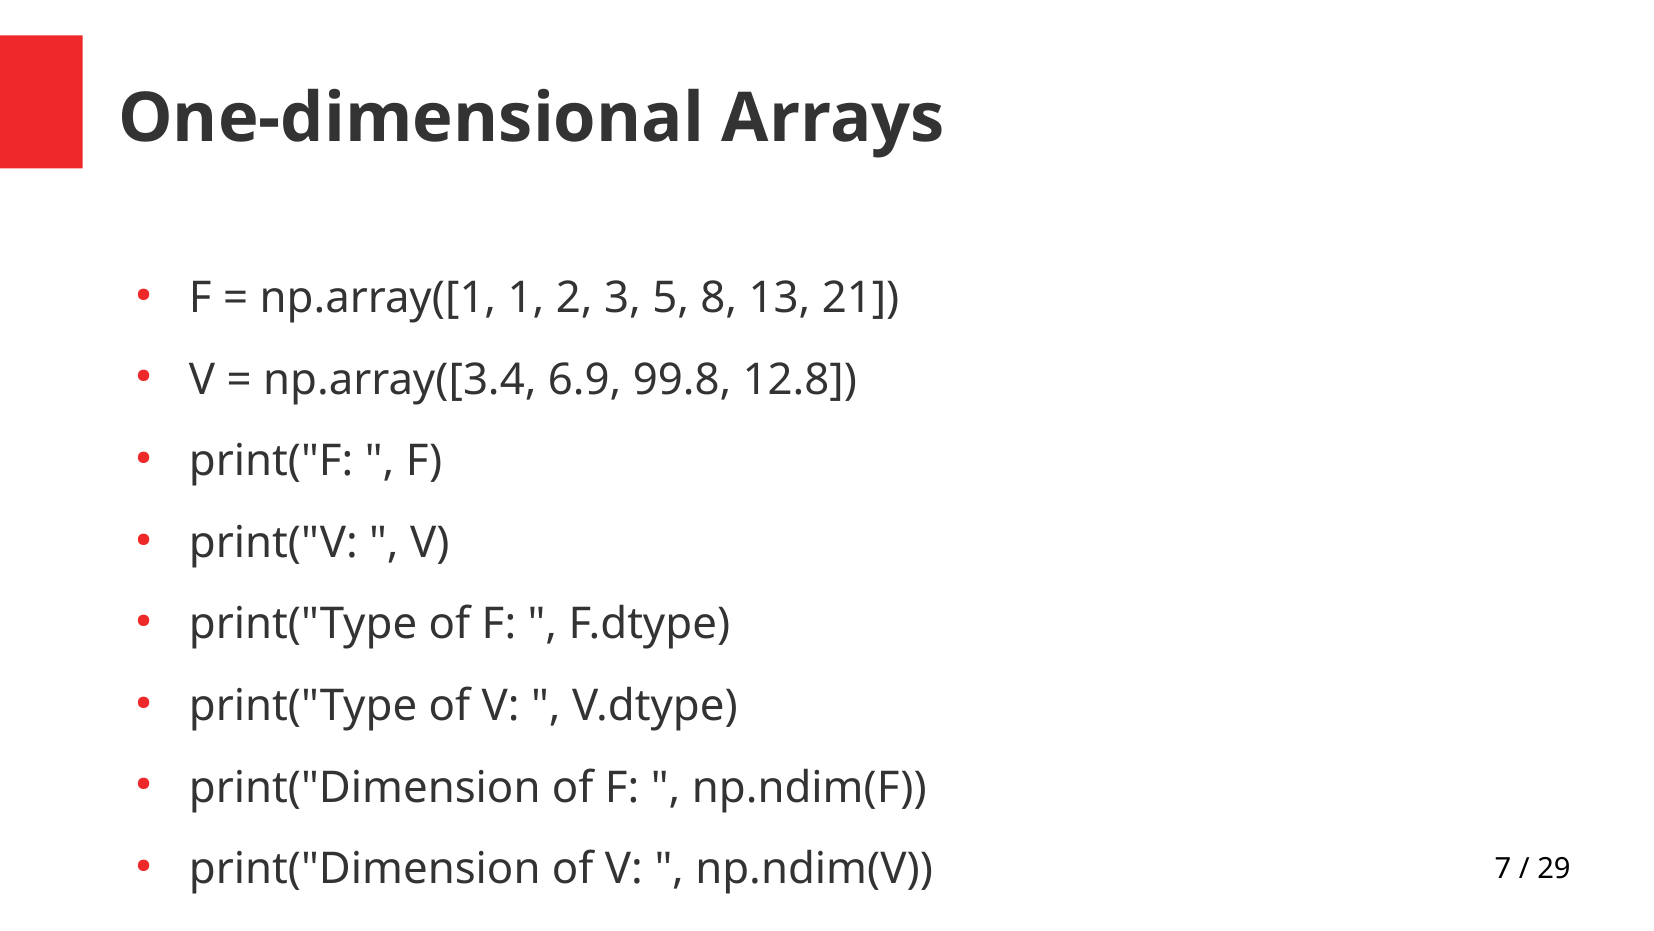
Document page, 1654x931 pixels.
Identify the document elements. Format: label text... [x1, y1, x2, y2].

title One-dimensional Arrays [118, 37, 1571, 193]
list F = np.array([1, 1, 2, 3, 5, 8, 13, 21]) V = np.array([3.4, 6.9, 99.8, 12.8]) print("F: ", F) print("V: ", V) print("Type of F: ", F.dtype) print("Type of V: ", V.dtype) print("Dimension of F: ", np.ndim(F)) print("Dimension of V: ", np.ndim(V)) [118, 265, 1536, 806]
